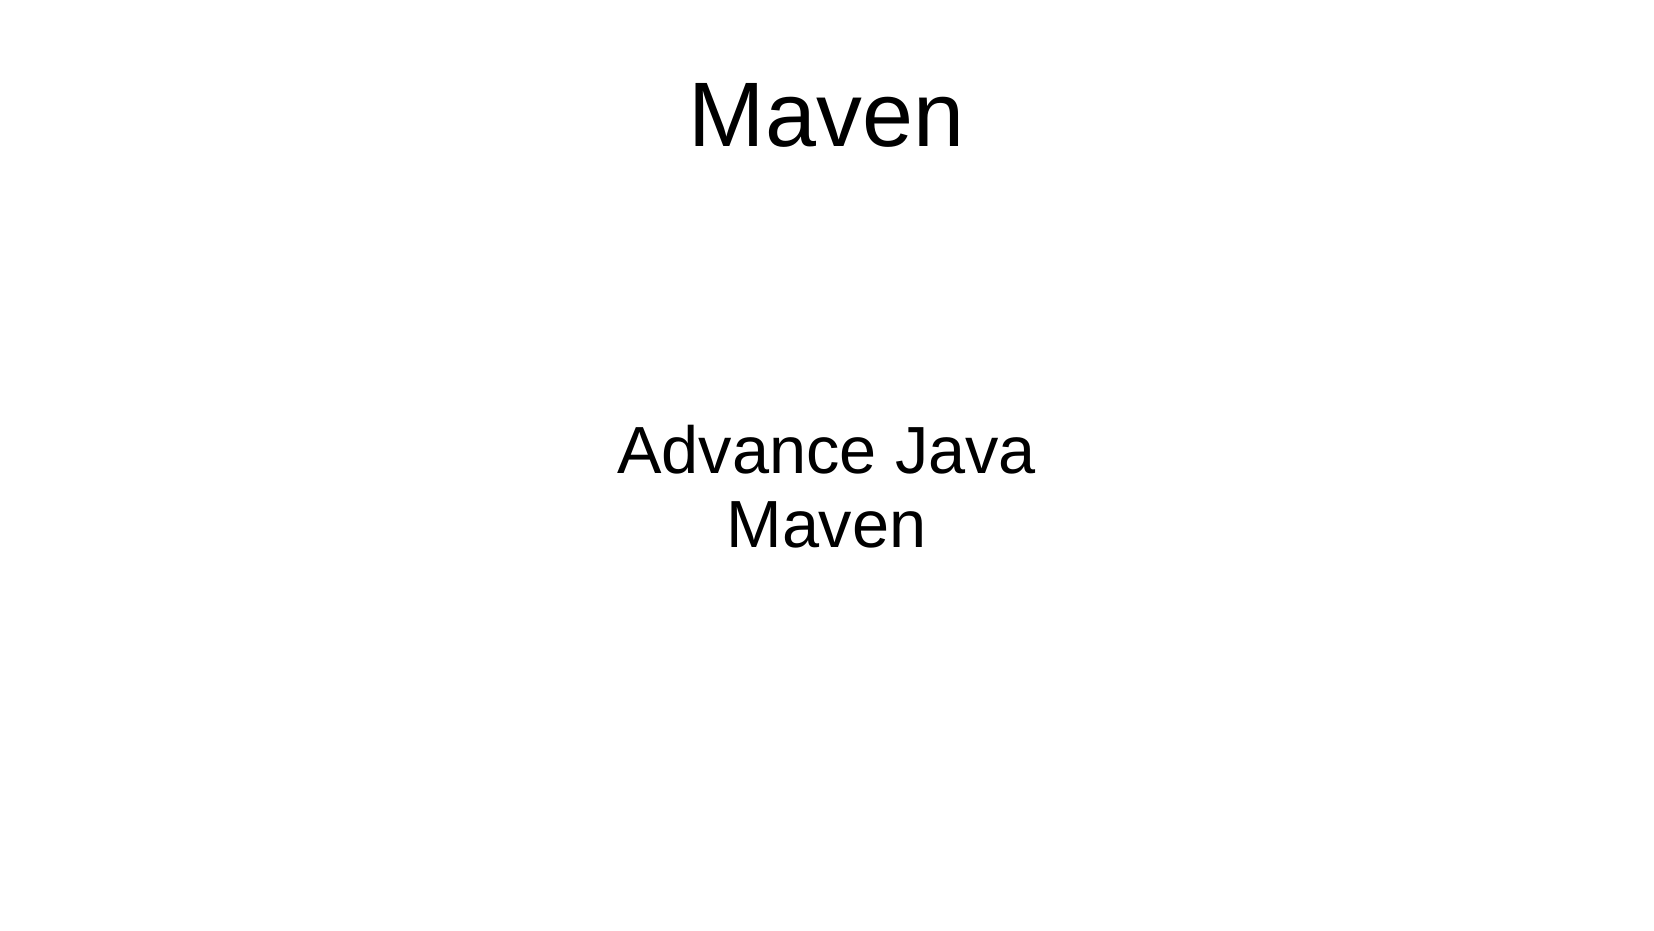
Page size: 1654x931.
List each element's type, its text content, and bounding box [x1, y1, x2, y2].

title Maven [82, 37, 1571, 193]
subtitle Advance Java Maven [82, 217, 1571, 758]
